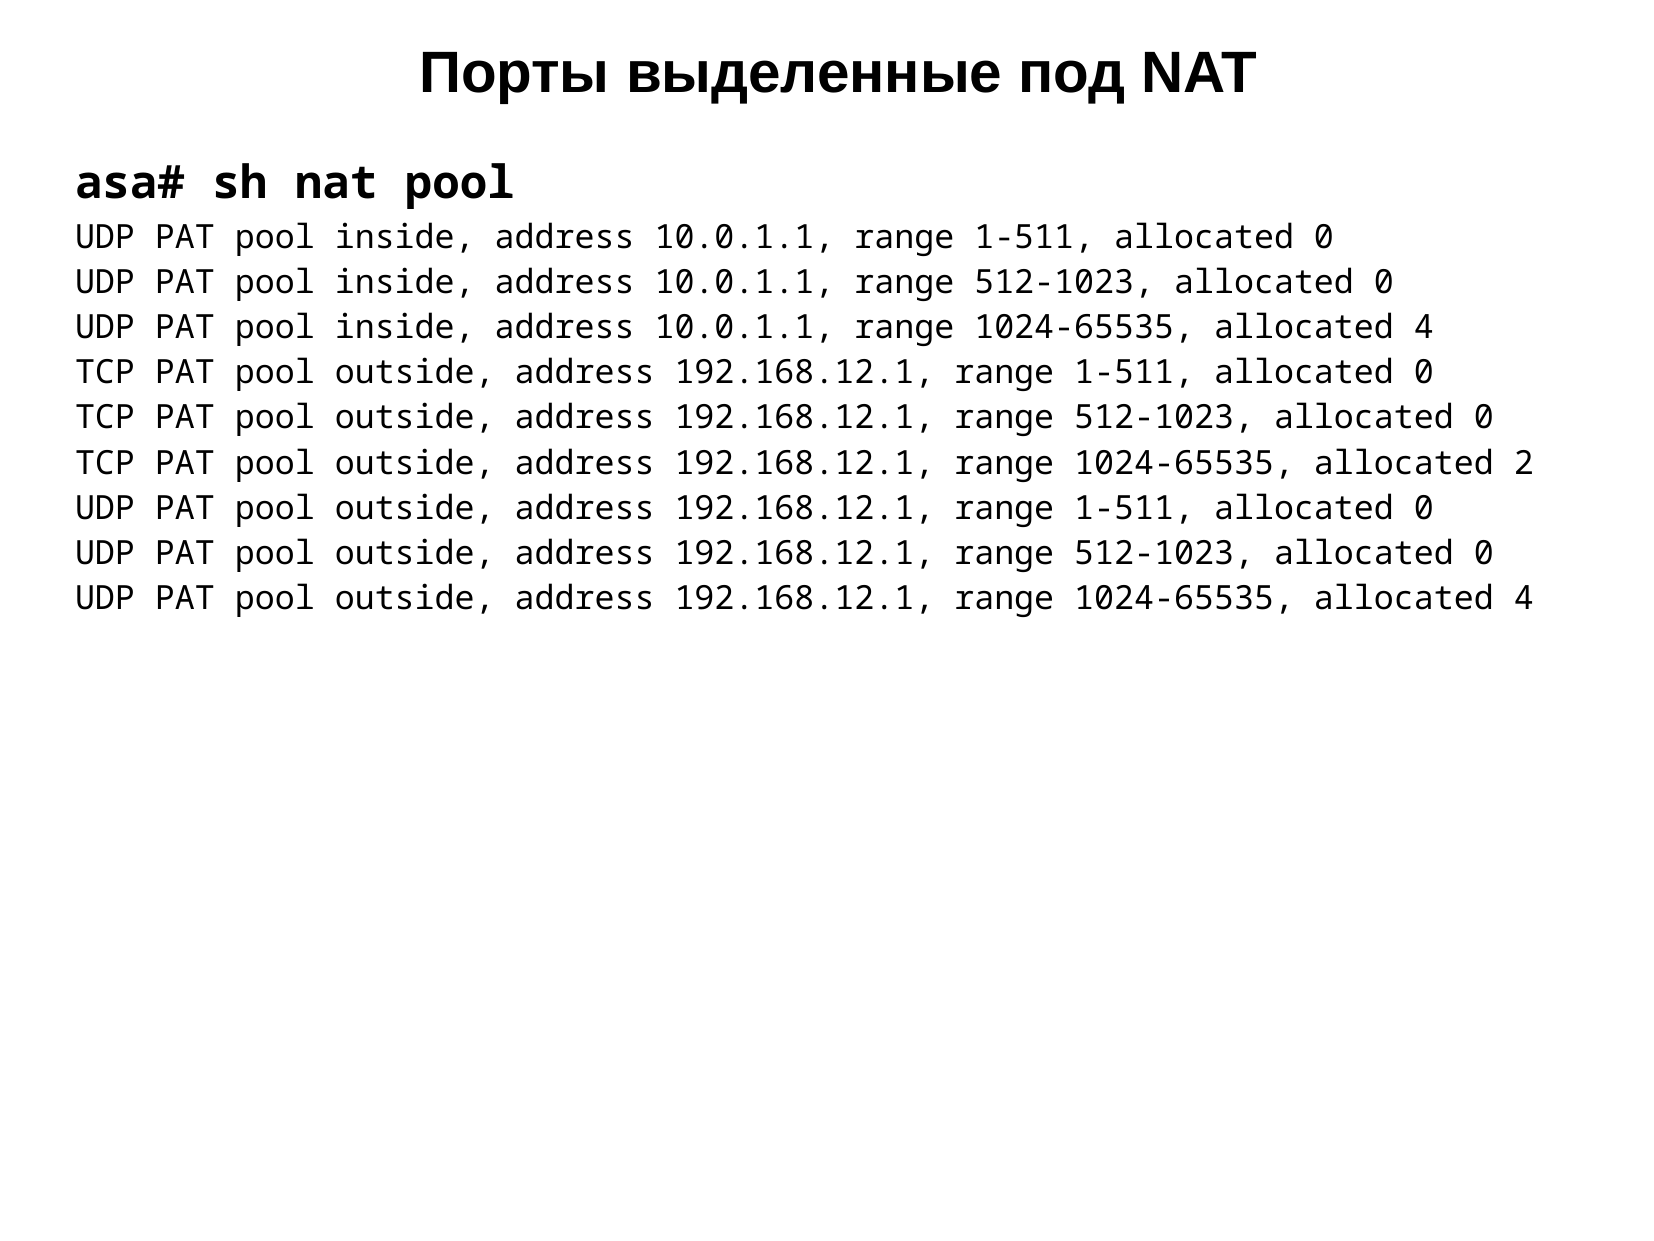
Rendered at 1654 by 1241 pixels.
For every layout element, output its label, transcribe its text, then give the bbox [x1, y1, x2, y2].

text_box Порты выделенные под NAT [64, 37, 1613, 113]
list asa# sh nat pool UDP PAT pool inside, address 10.0.1.1, range 1-511, allocated 0 UDP PAT pool inside, address 10.0.1.1, range 512-1023, allocated 0 UDP PAT pool inside, address 10.0.1.1, range 1024-65535, allocated 4 TCP PAT pool outside, address 192.168.12.1, range 1-511, allocated 0 TCP PAT pool outside, address 192.168.12.1, range 512-1023, allocated 0 TCP PAT pool outside, address 192.168.12.1, range 1024-65535, allocated 2 UDP PAT pool outside, address 192.168.12.1, range 1-511, allocated 0 UDP PAT pool outside, address 192.168.12.1, range 512-1023, allocated 0 UDP PAT pool outside, address 192.168.12.1, range 1024-65535, allocated 4 [75, 150, 1613, 1163]
